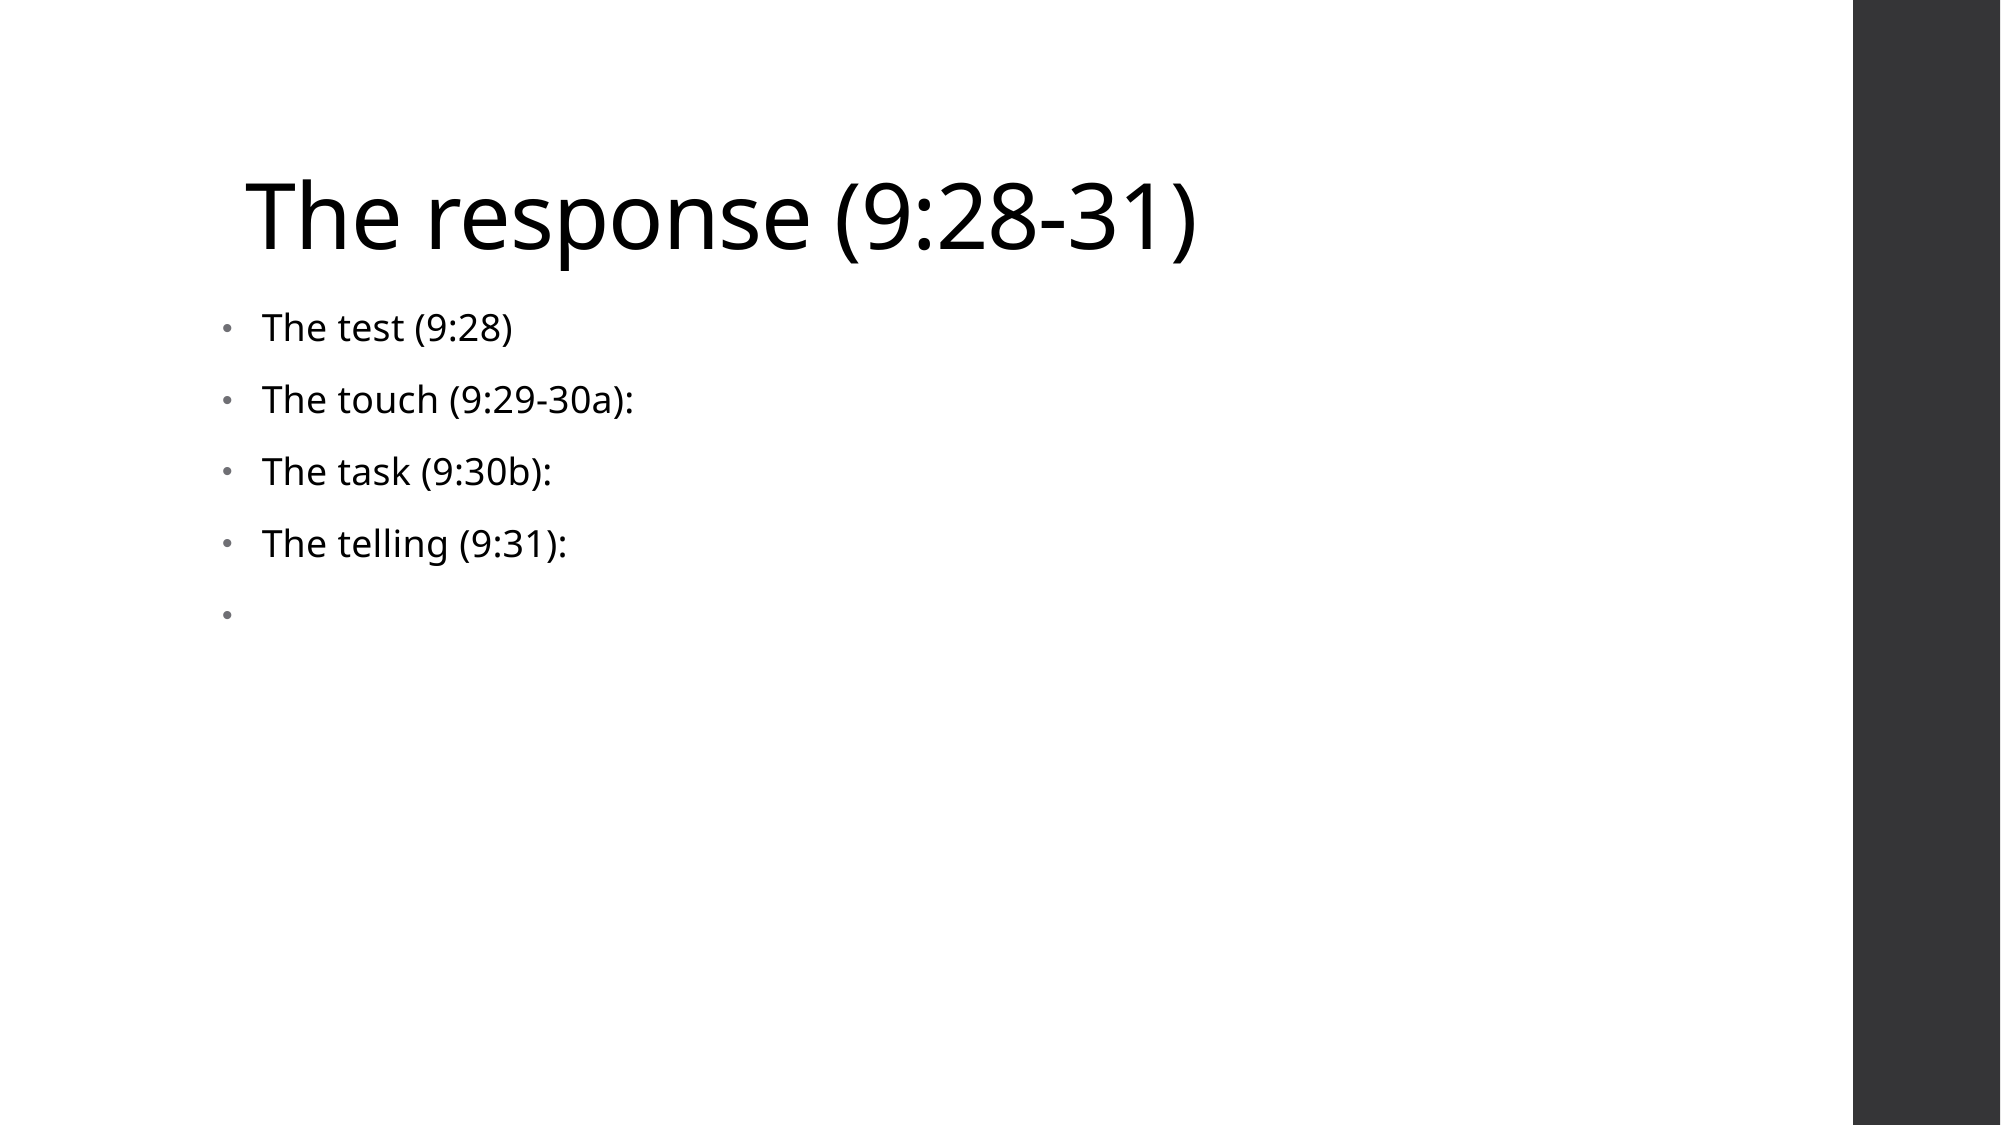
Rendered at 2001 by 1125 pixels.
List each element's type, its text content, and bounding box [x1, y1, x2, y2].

list The test (9:28) The touch (9:29-30a): The task (9:30b): The telling (9:31): [206, 299, 1617, 1014]
title The response (9:28-31) [206, 60, 1797, 278]
